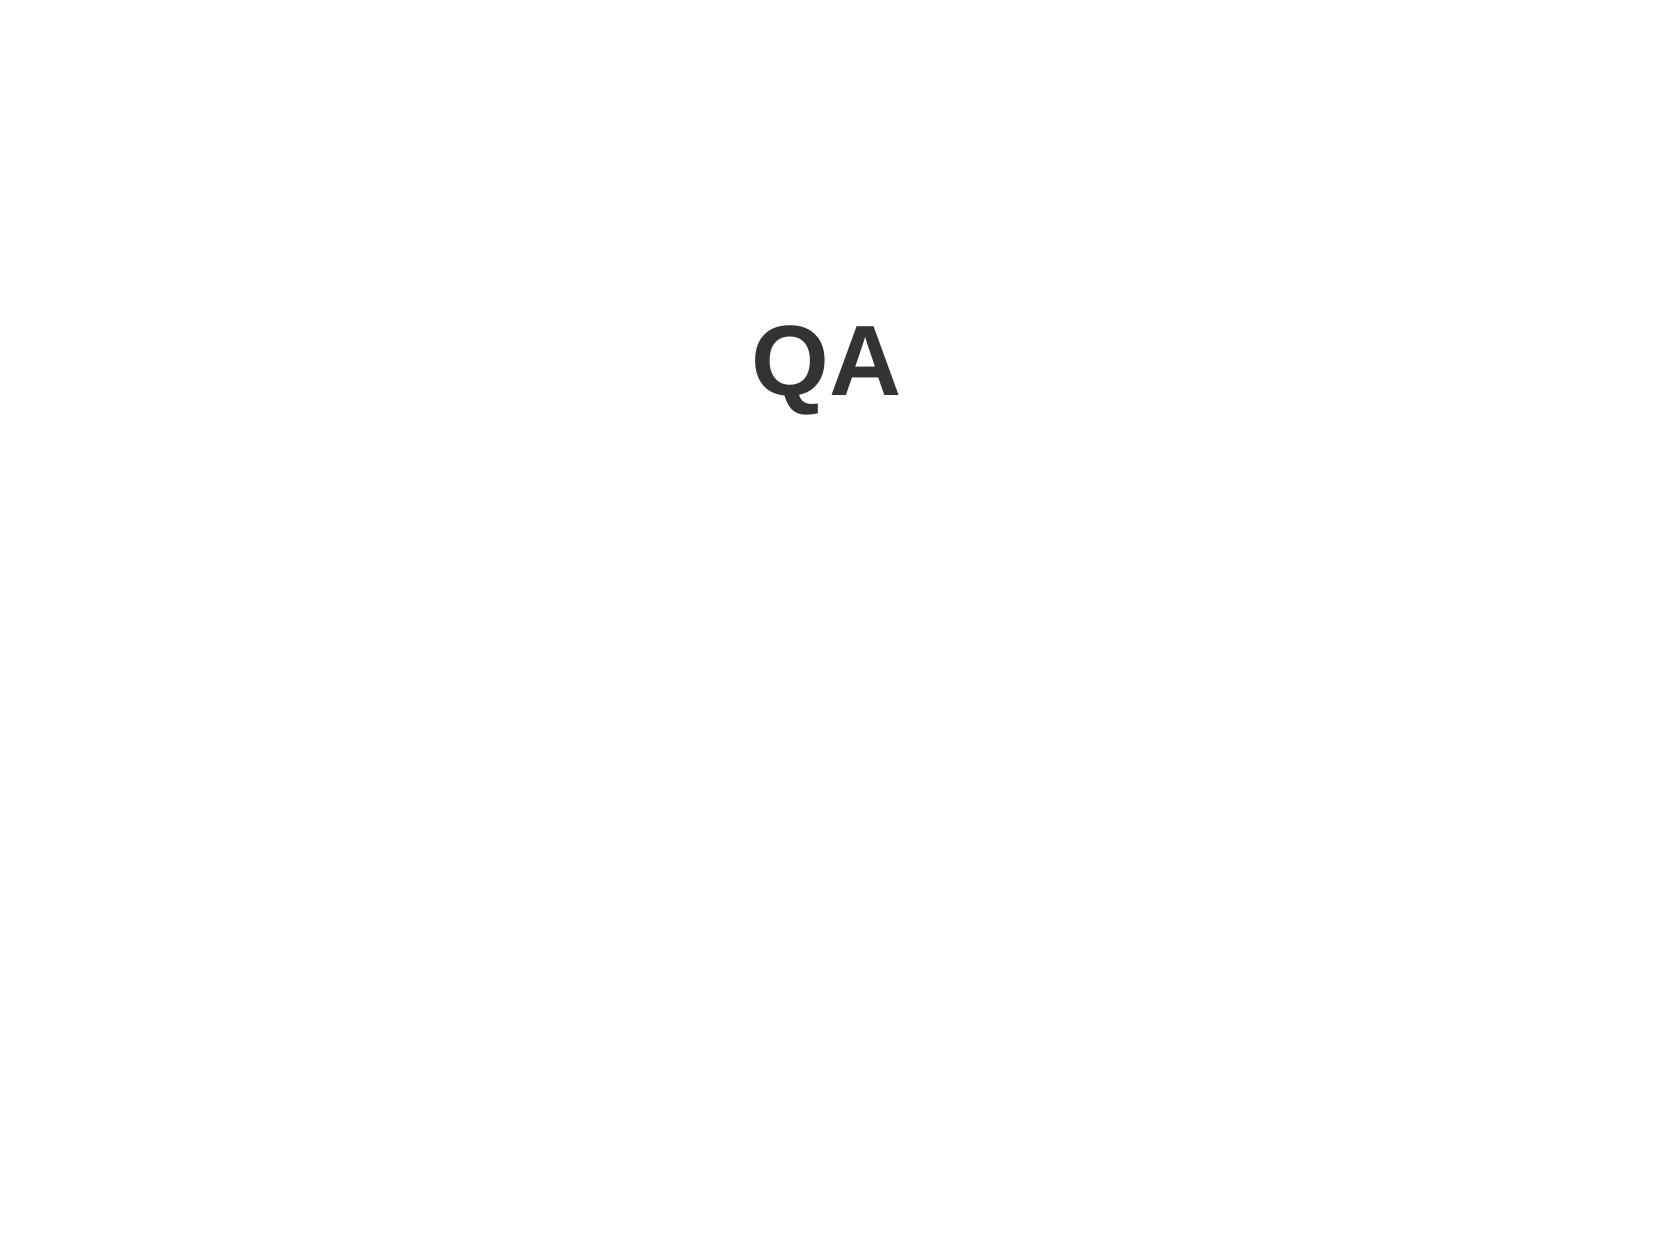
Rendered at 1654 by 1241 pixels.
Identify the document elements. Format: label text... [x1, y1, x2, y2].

title QA [0, 274, 1654, 447]
